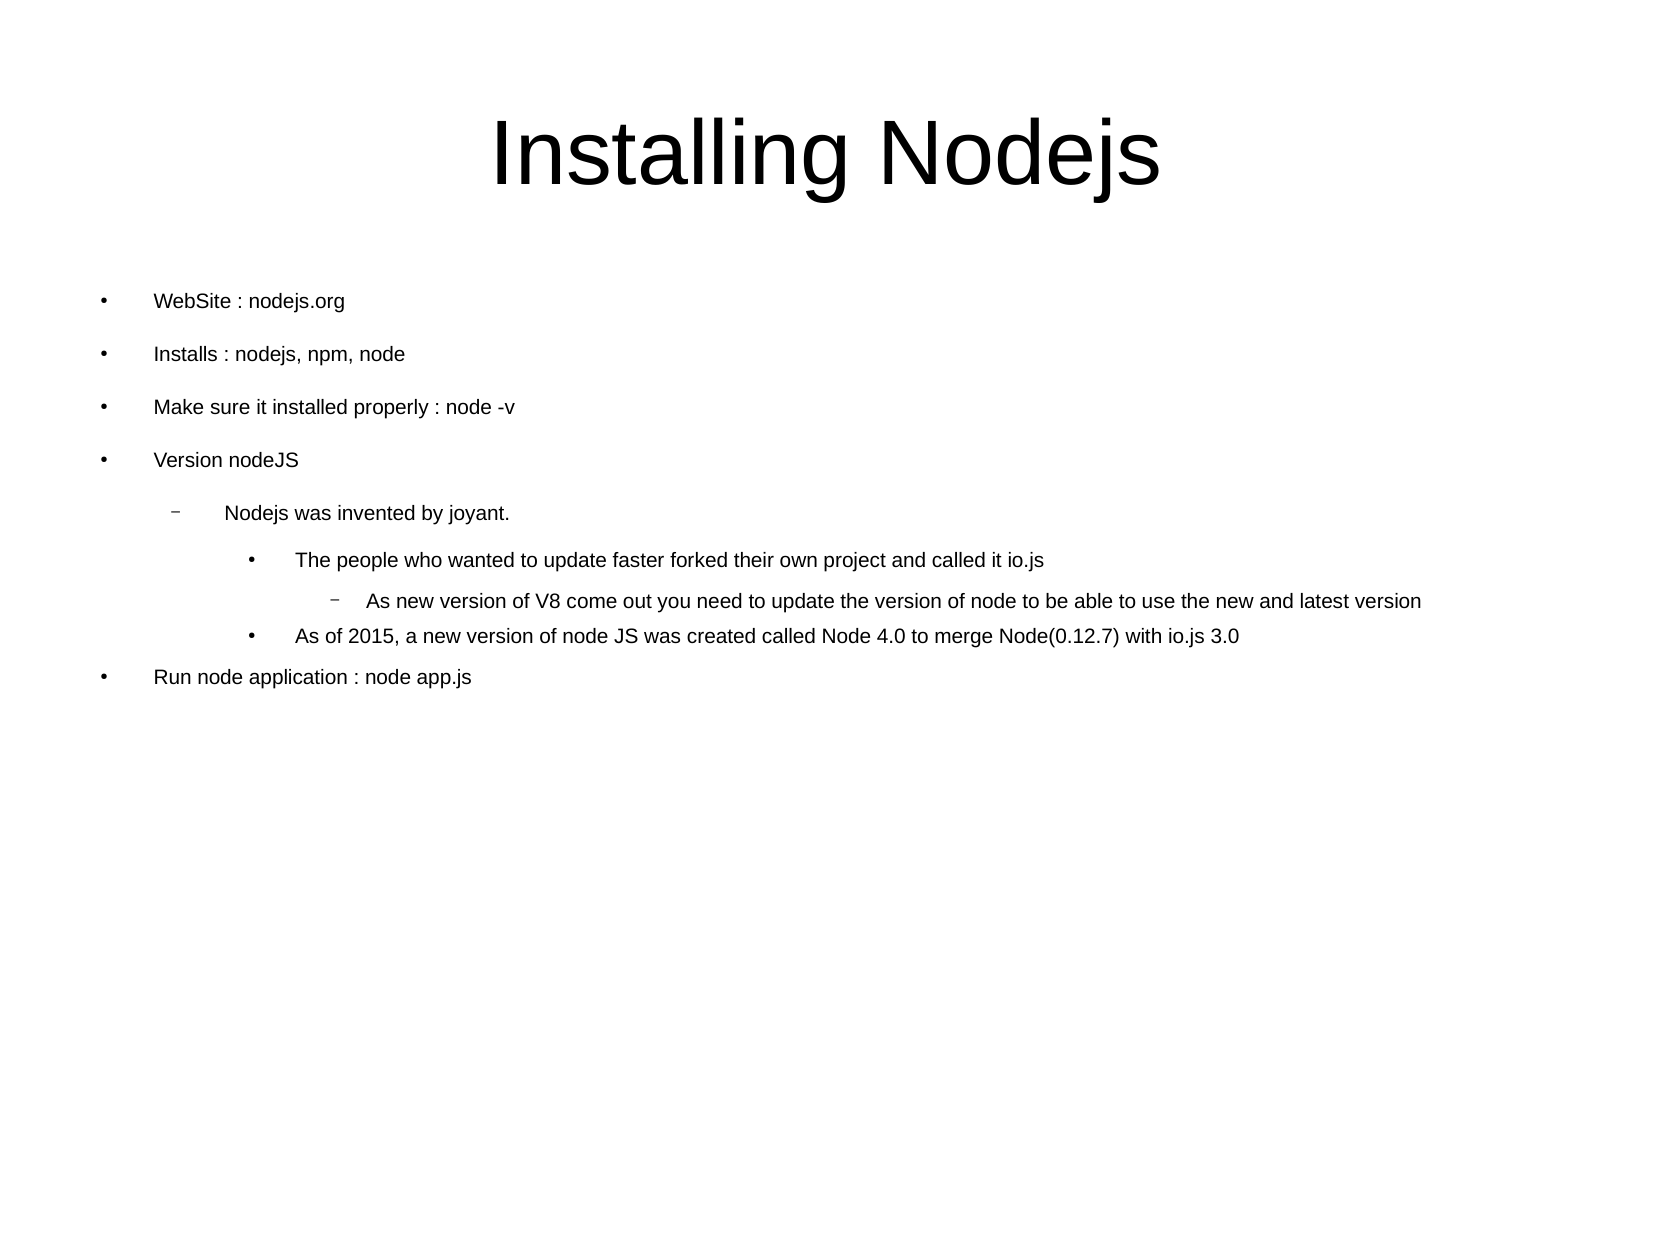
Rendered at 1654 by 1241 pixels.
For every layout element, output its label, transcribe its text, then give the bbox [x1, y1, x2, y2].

title Installing Nodejs [82, 49, 1571, 257]
list WebSite : nodejs.org Installs : nodejs, npm, node Make sure it installed properly : node -v Version nodeJS Nodejs was invented by joyant. The people who wanted to update faster forked their own project and called it io.js As new version of V8 come out you need to update the version of node to be able to use the new and latest version As of 2015, a new version of node JS was created called Node 4.0 to merge Node(0.12.7) with io.js 3.0 Run node application : node app.js [82, 290, 1571, 1010]
